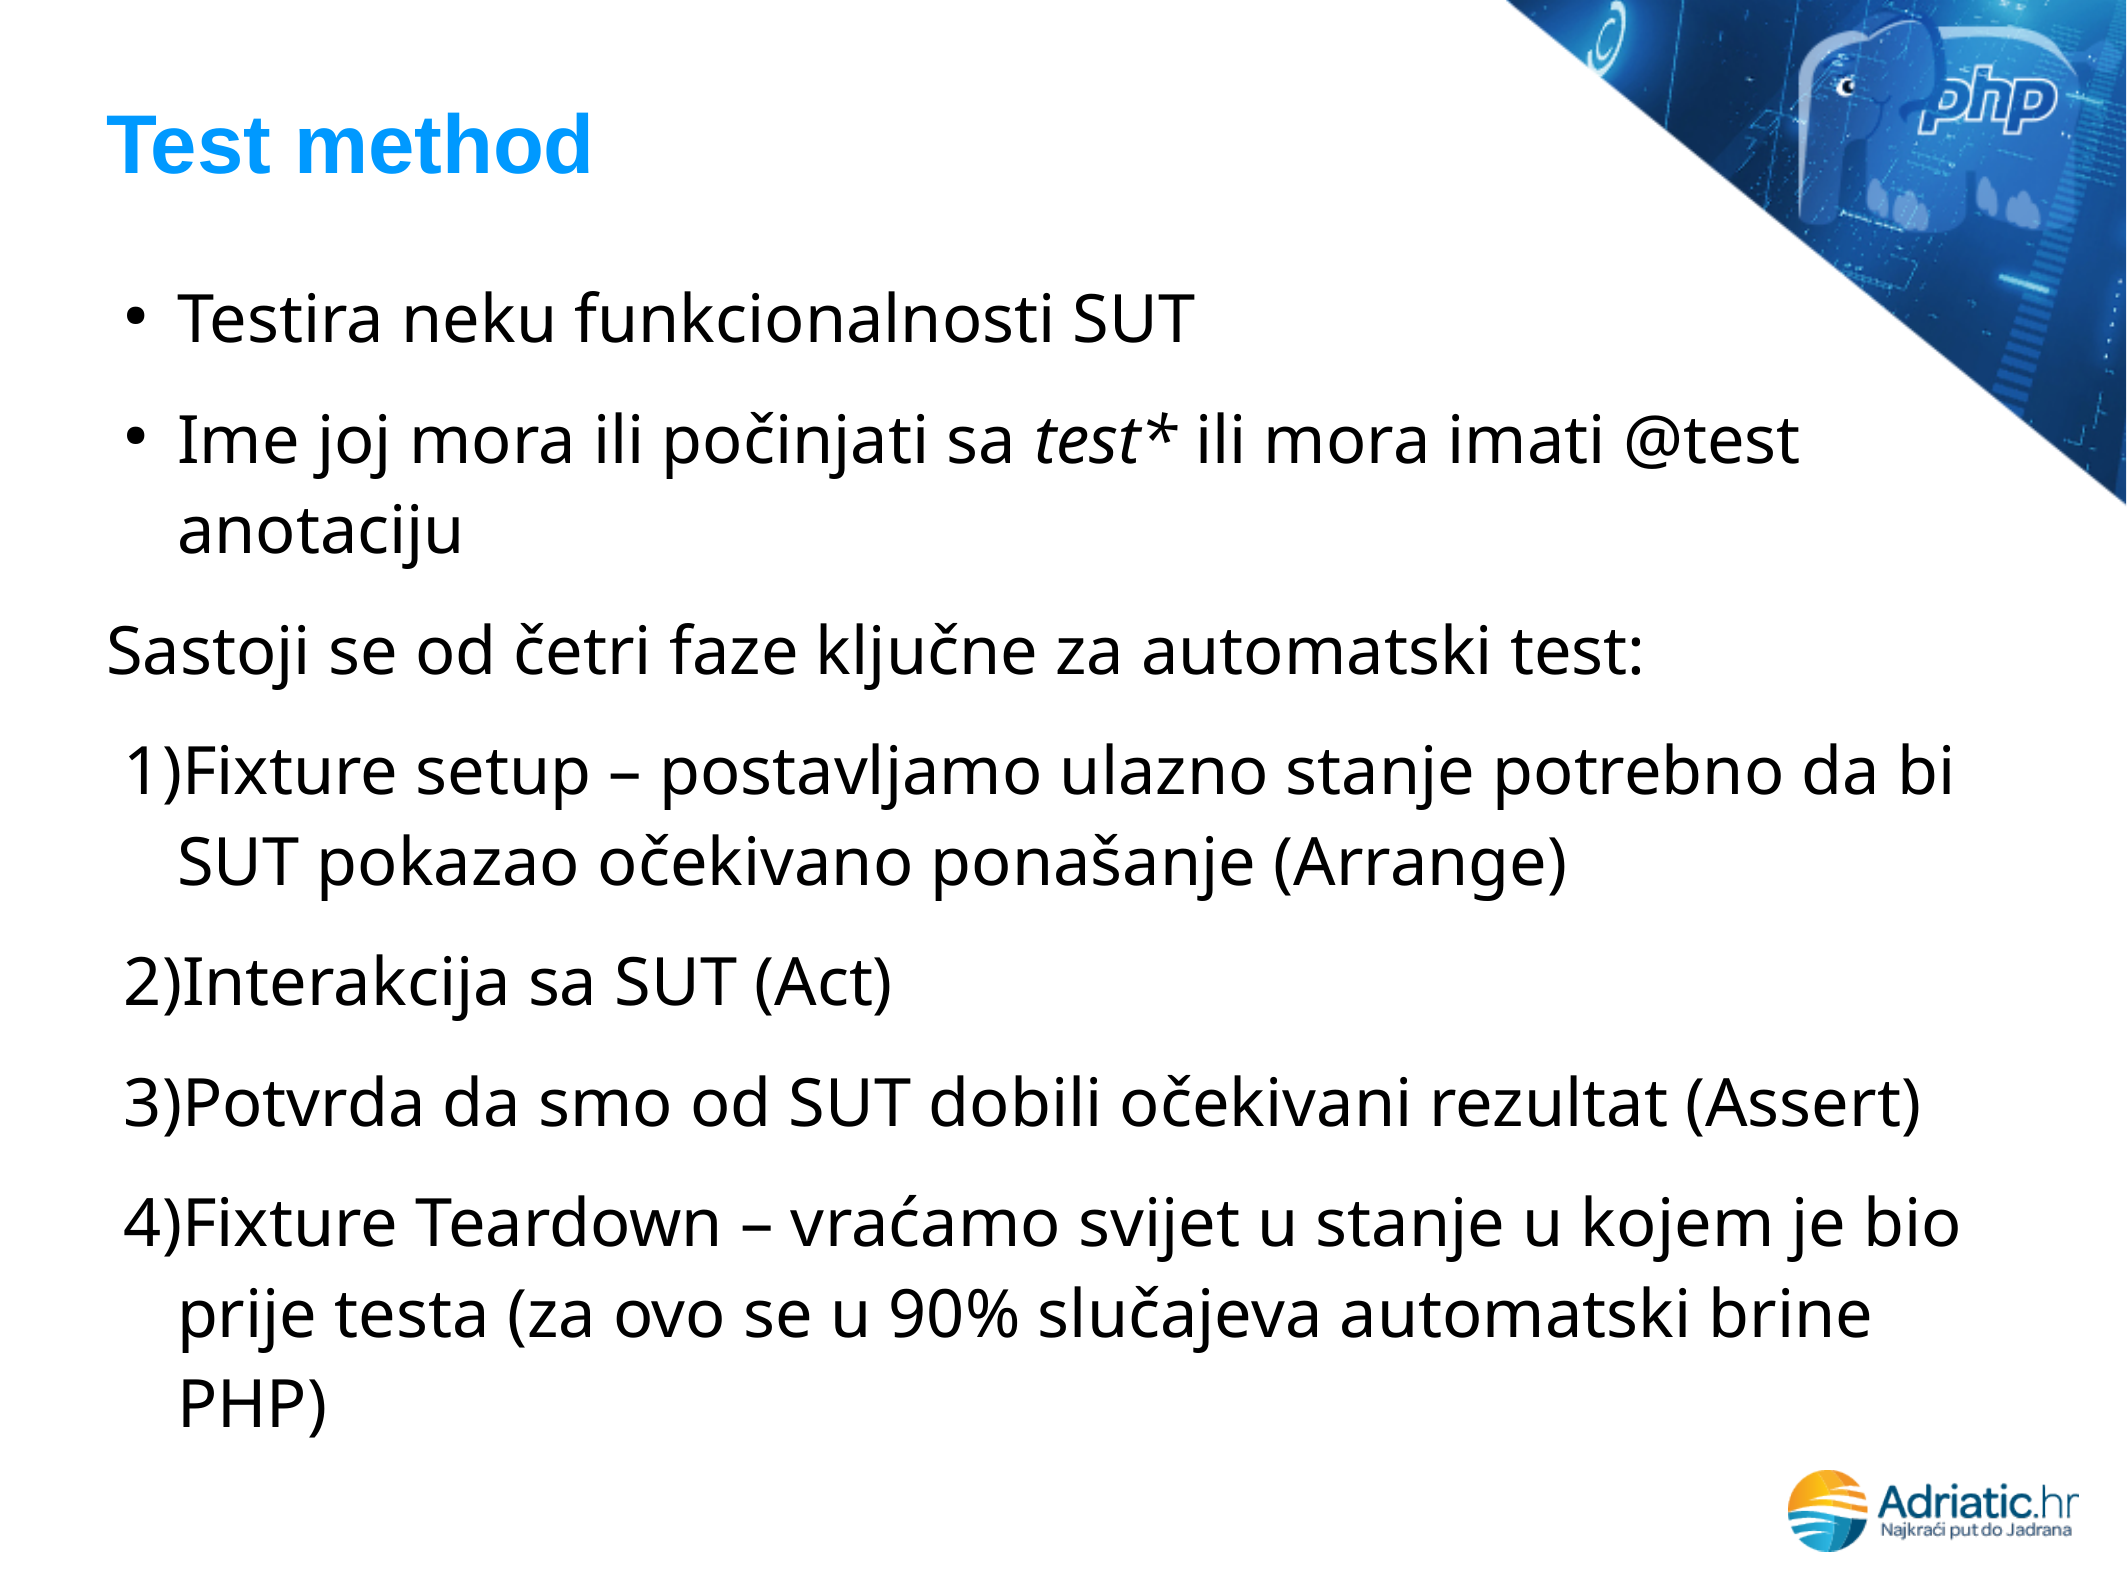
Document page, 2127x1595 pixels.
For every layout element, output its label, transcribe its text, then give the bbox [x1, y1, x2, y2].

picture [1505, 0, 2127, 625]
list Testira neku funkcionalnosti SUT Ime joj mora ili počinjati sa test* ili mora imati @test anotaciju Sastoji se od četri faze ključne za automatski test: Fixture setup – postavljamo ulazno stanje potrebno da bi SUT pokazao očekivano ponašanje (Arrange) Interakcija sa SUT (Act) Potvrda da smo od SUT dobili očekivani rezultat (Assert) Fixture Teardown – vraćamo svijet u stanje u kojem je bio prije testa (za ovo se u 90% slučajeva automatski brine PHP) [106, 271, 2020, 1453]
title Test method [106, 70, 1630, 219]
picture [1788, 1470, 2079, 1552]
